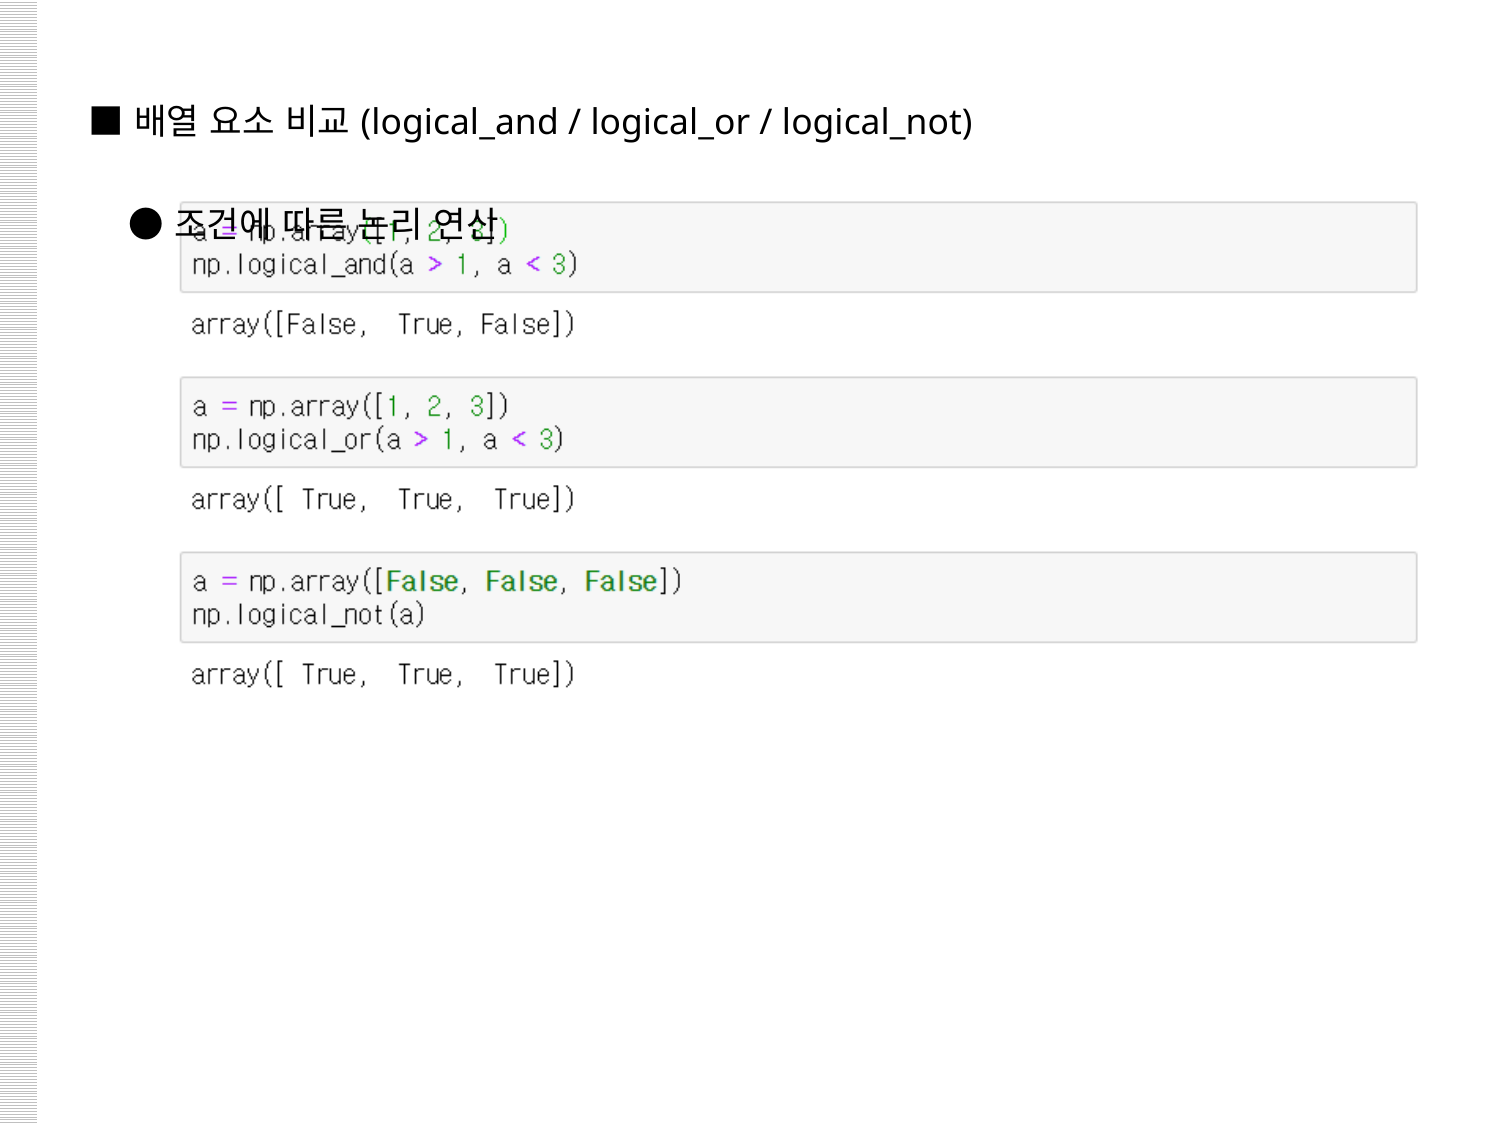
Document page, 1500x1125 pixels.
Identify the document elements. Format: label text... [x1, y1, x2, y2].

text_box ■ 배열 요소 비교 (logical_and / logical_or / logical_not) ● 조건에 따른 논리 연산 [73, 33, 1453, 990]
